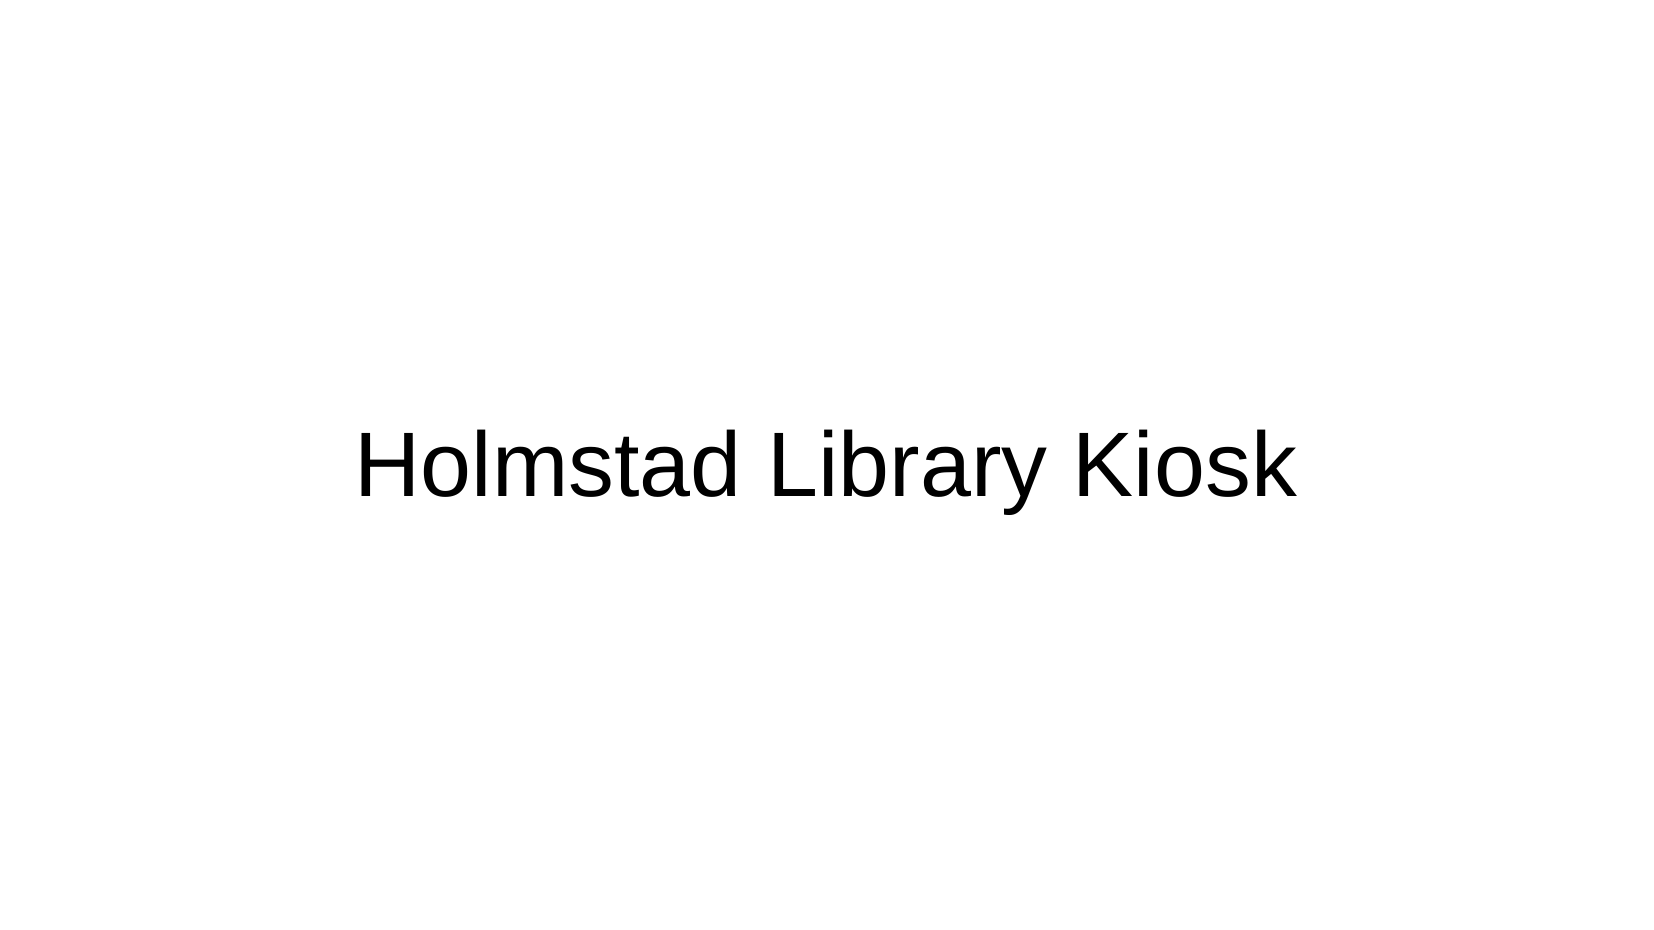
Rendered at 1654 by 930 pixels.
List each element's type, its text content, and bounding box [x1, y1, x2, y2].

title Holmstad Library Kiosk [82, 387, 1571, 543]
